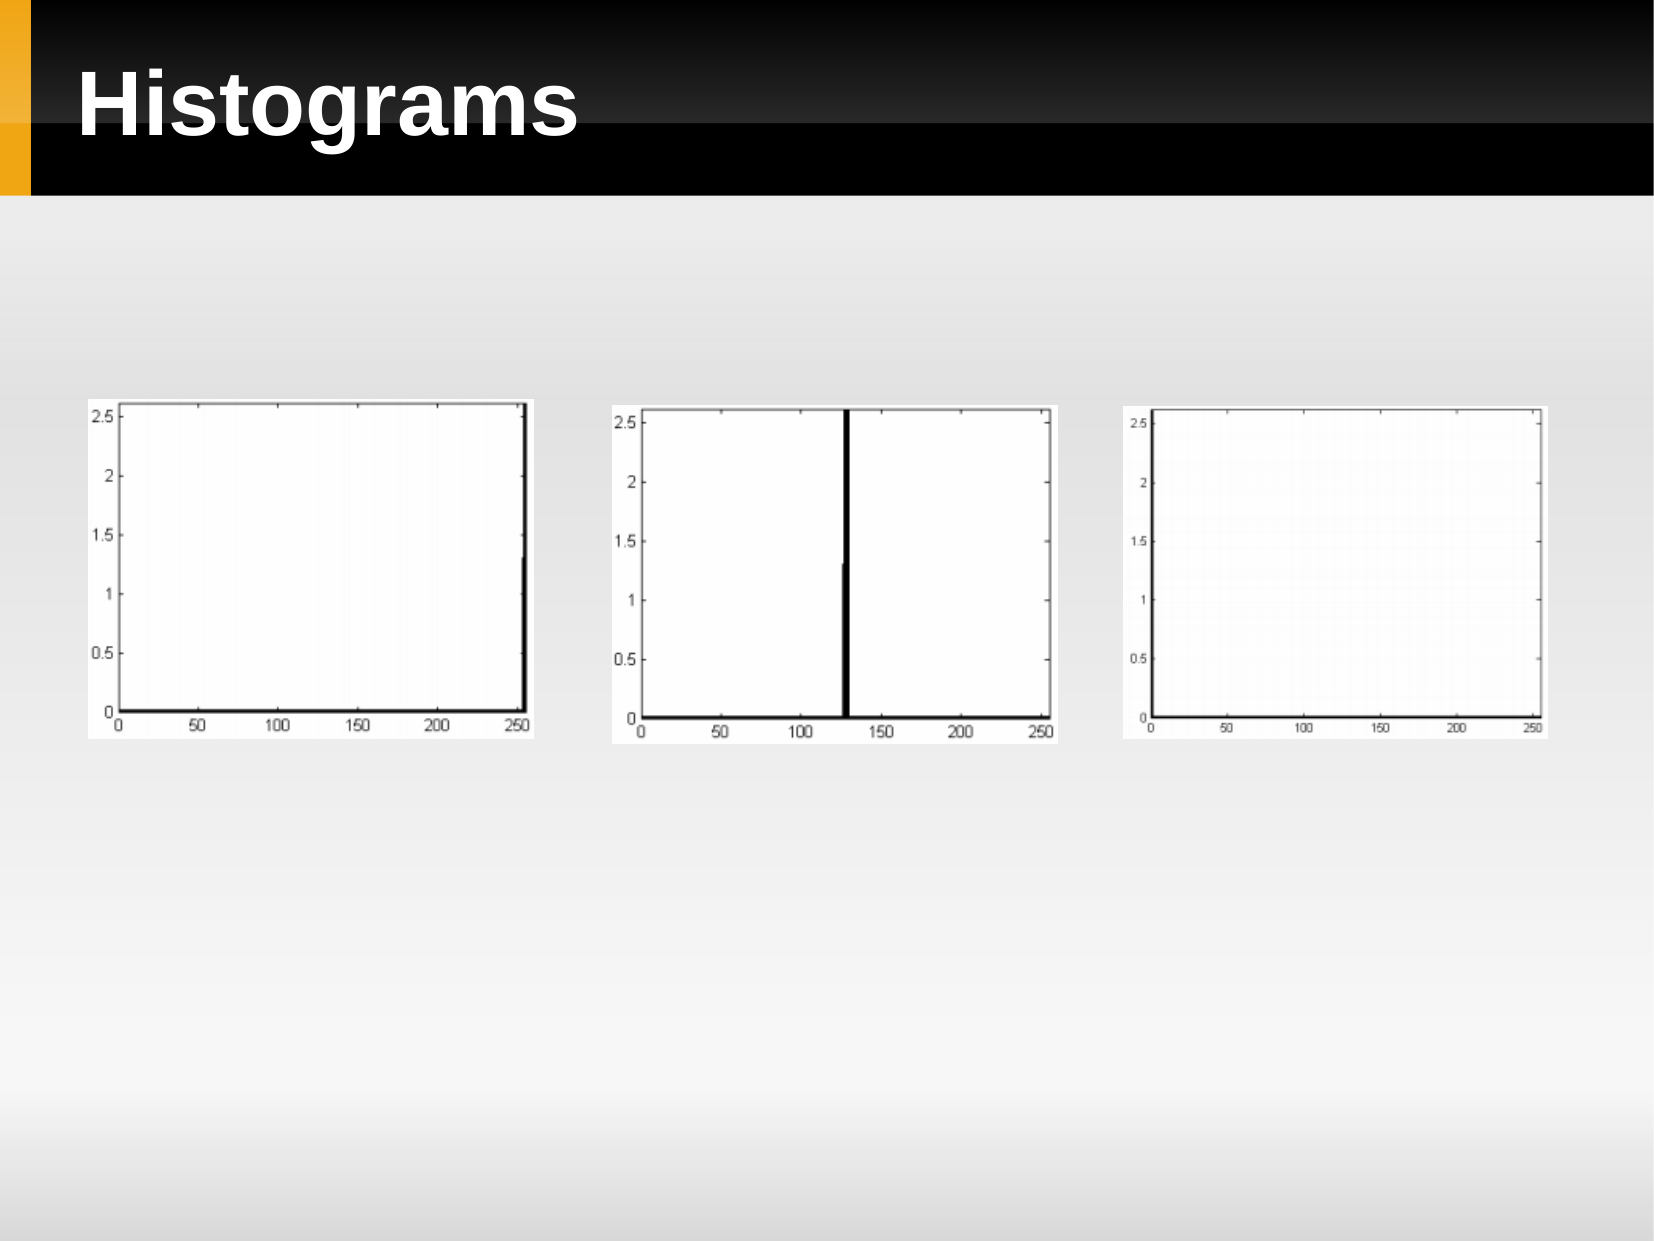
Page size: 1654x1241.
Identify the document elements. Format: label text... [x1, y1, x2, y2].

title Histograms [76, 0, 1565, 208]
picture [0, 0, 1654, 1241]
